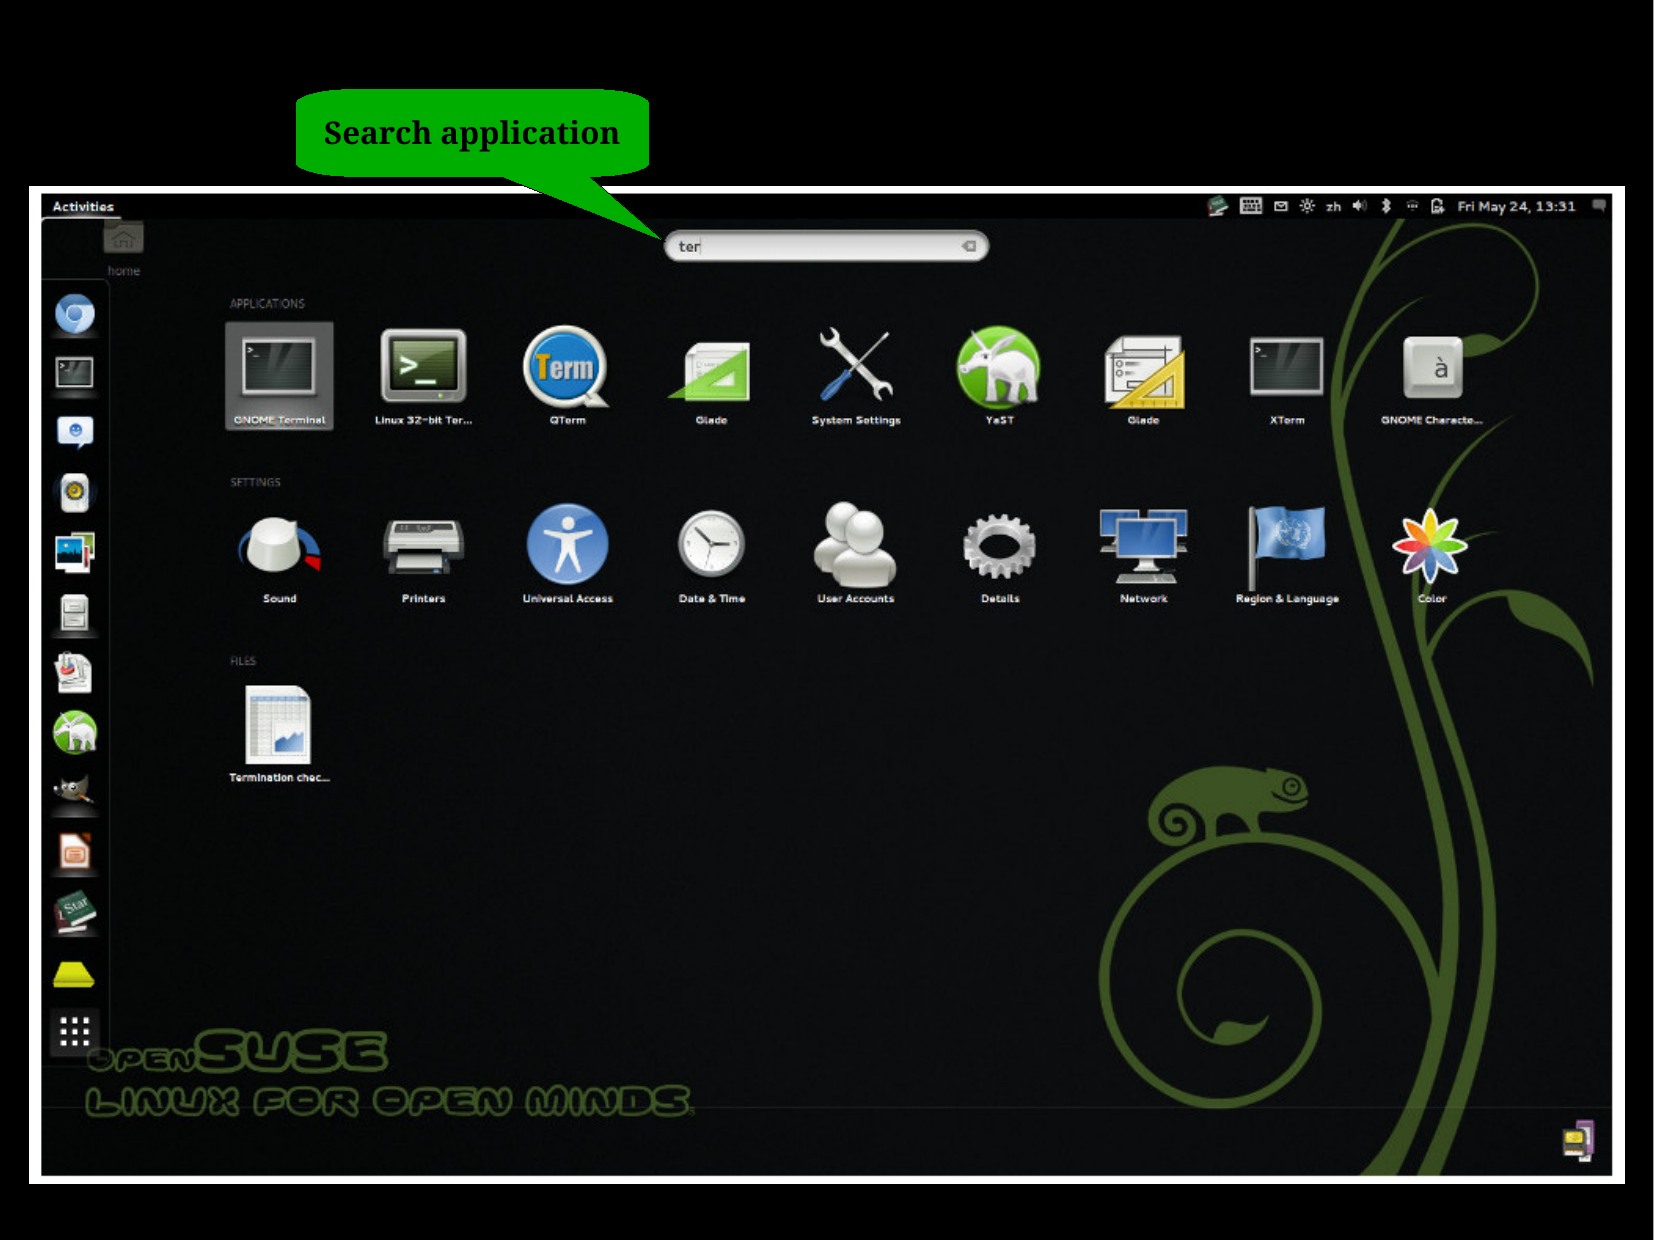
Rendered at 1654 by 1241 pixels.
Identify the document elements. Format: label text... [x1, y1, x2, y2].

picture [29, 186, 1625, 1184]
text_box Search application [295, 88, 666, 242]
